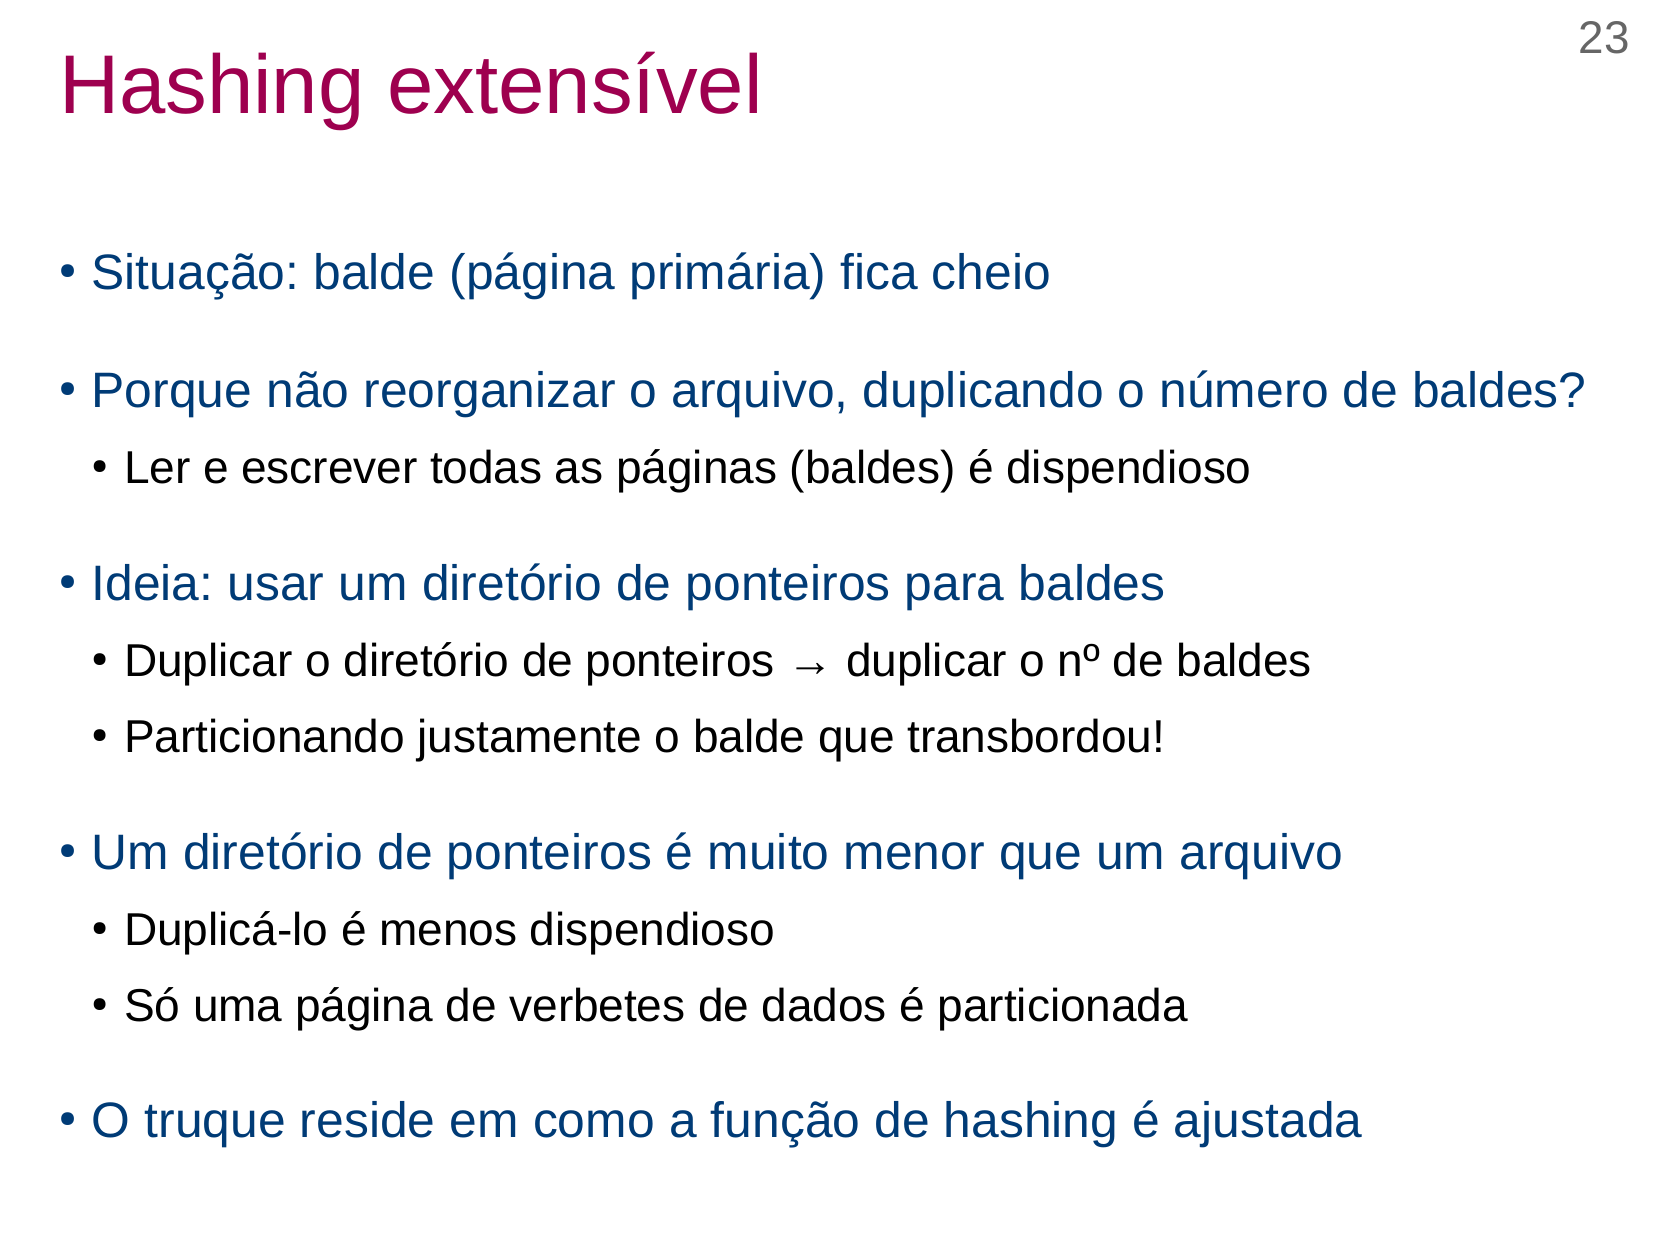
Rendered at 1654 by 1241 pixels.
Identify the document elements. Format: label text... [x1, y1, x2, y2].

list Situação: balde (página primária) fica cheio Porque não reorganizar o arquivo, duplicando o número de baldes? Ler e escrever todas as páginas (baldes) é dispendioso Ideia: usar um diretório de ponteiros para baldes Duplicar o diretório de ponteiros → duplicar o nº de baldes Particionando justamente o balde que transbordou! Um diretório de ponteiros é muito menor que um arquivo Duplicá-lo é menos dispendioso Só uma página de verbetes de dados é particionada O truque reside em como a função de hashing é ajustada [59, 236, 1595, 1211]
title Hashing extensível [59, 29, 1595, 148]
